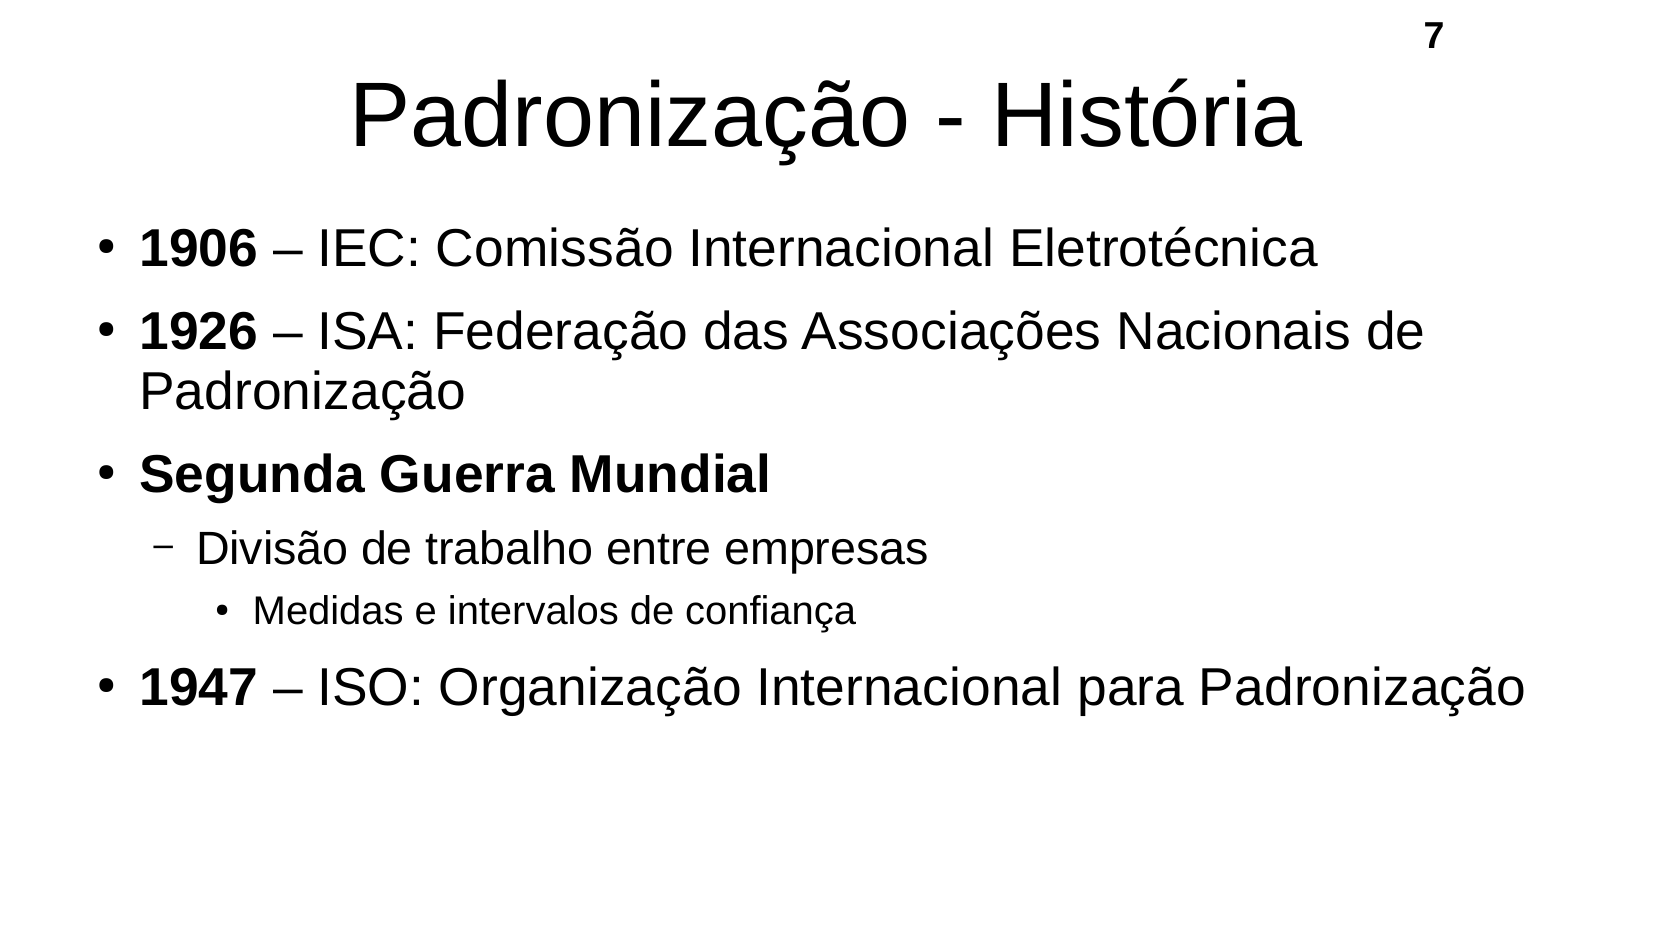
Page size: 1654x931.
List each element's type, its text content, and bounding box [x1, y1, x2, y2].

list 1906 – IEC: Comissão Internacional Eletrotécnica 1926 – ISA: Federação das Associações Nacionais de Padronização Segunda Guerra Mundial Divisão de trabalho entre empresas Medidas e intervalos de confiança 1947 – ISO: Organização Internacional para Padronização [82, 217, 1571, 758]
title Padronização - História [82, 37, 1571, 193]
text_box <número> [1408, 0, 1654, 71]
